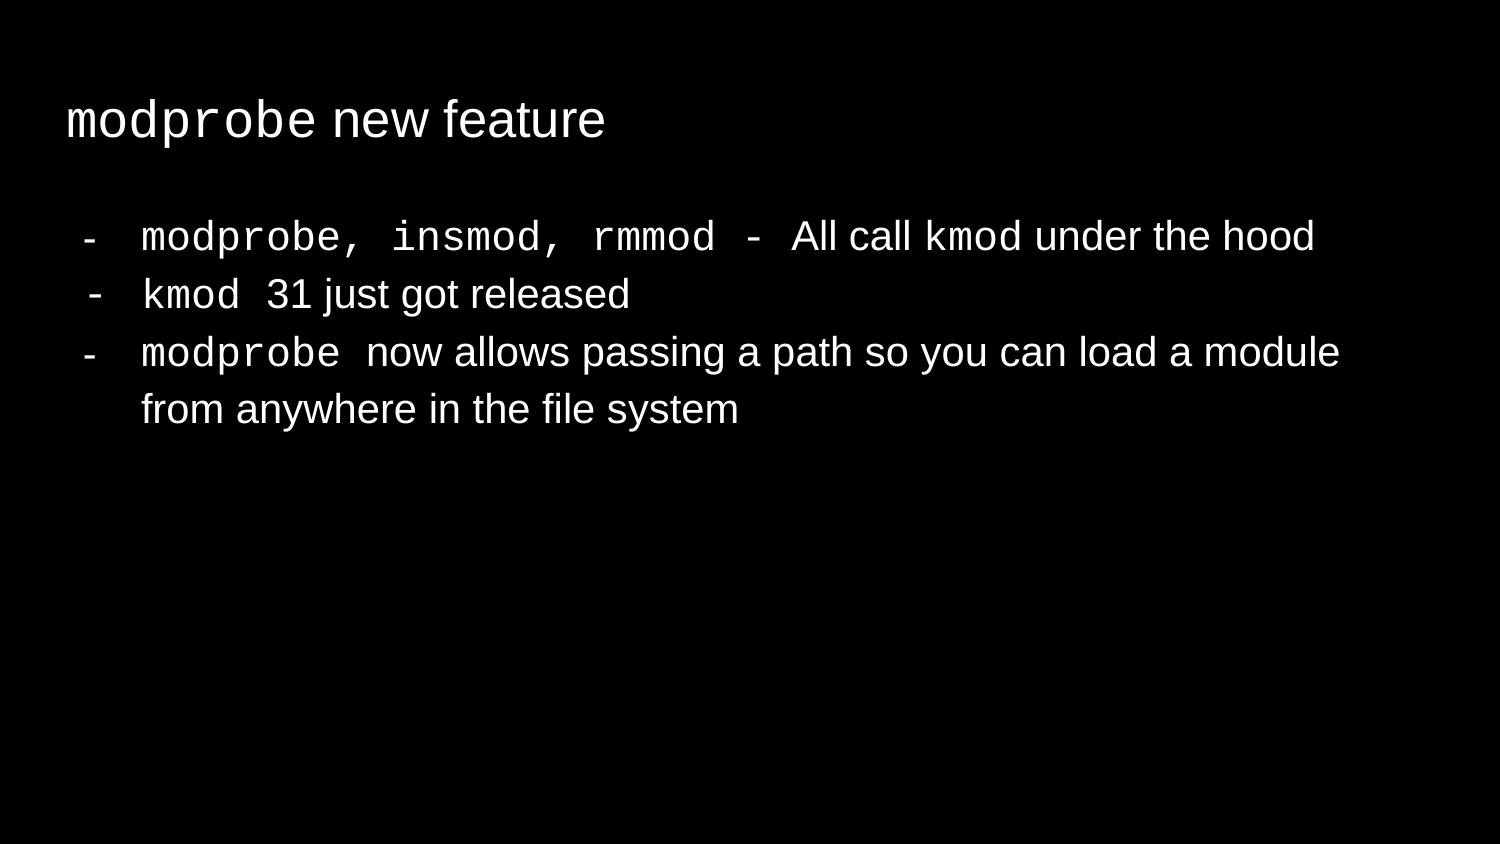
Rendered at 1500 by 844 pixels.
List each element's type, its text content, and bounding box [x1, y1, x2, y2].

list modprobe, insmod, rmmod - All call kmod under the hood kmod 31 just got released modprobe now allows passing a path so you can load a module from anywhere in the file system [51, 190, 1449, 752]
title modprobe new feature [51, 74, 1449, 169]
